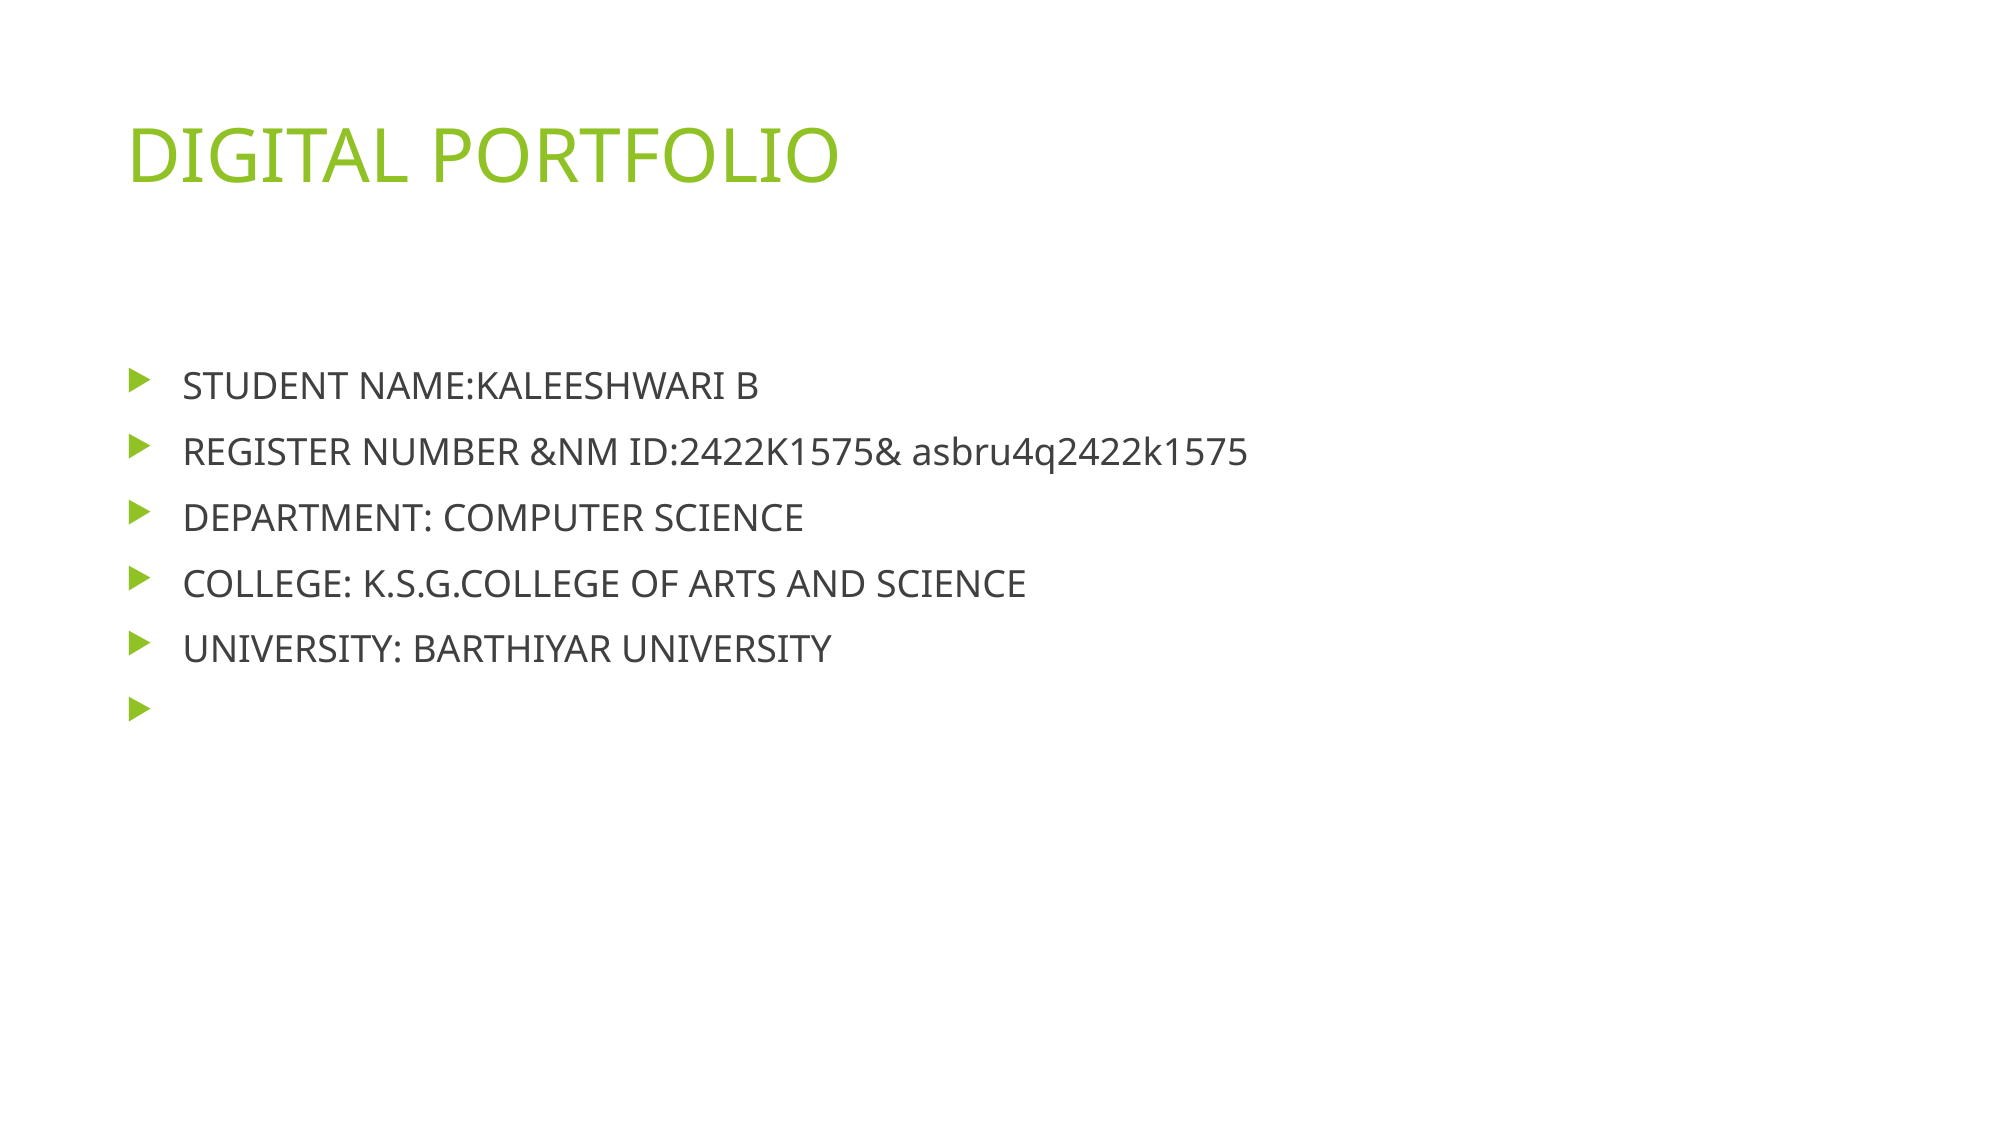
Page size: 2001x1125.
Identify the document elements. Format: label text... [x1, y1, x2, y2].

text_box [910, 522, 1211, 823]
list STUDENT NAME:KALEESHWARI B REGISTER NUMBER &NM ID:2422K1575& asbru4q2422k1575 DEPARTMENT: COMPUTER SCIENCE COLLEGE: K.S.G.COLLEGE OF ARTS AND SCIENCE UNIVERSITY: BARTHIYAR UNIVERSITY [111, 354, 1522, 992]
title DIGITAL PORTFOLIO [111, 99, 1522, 317]
